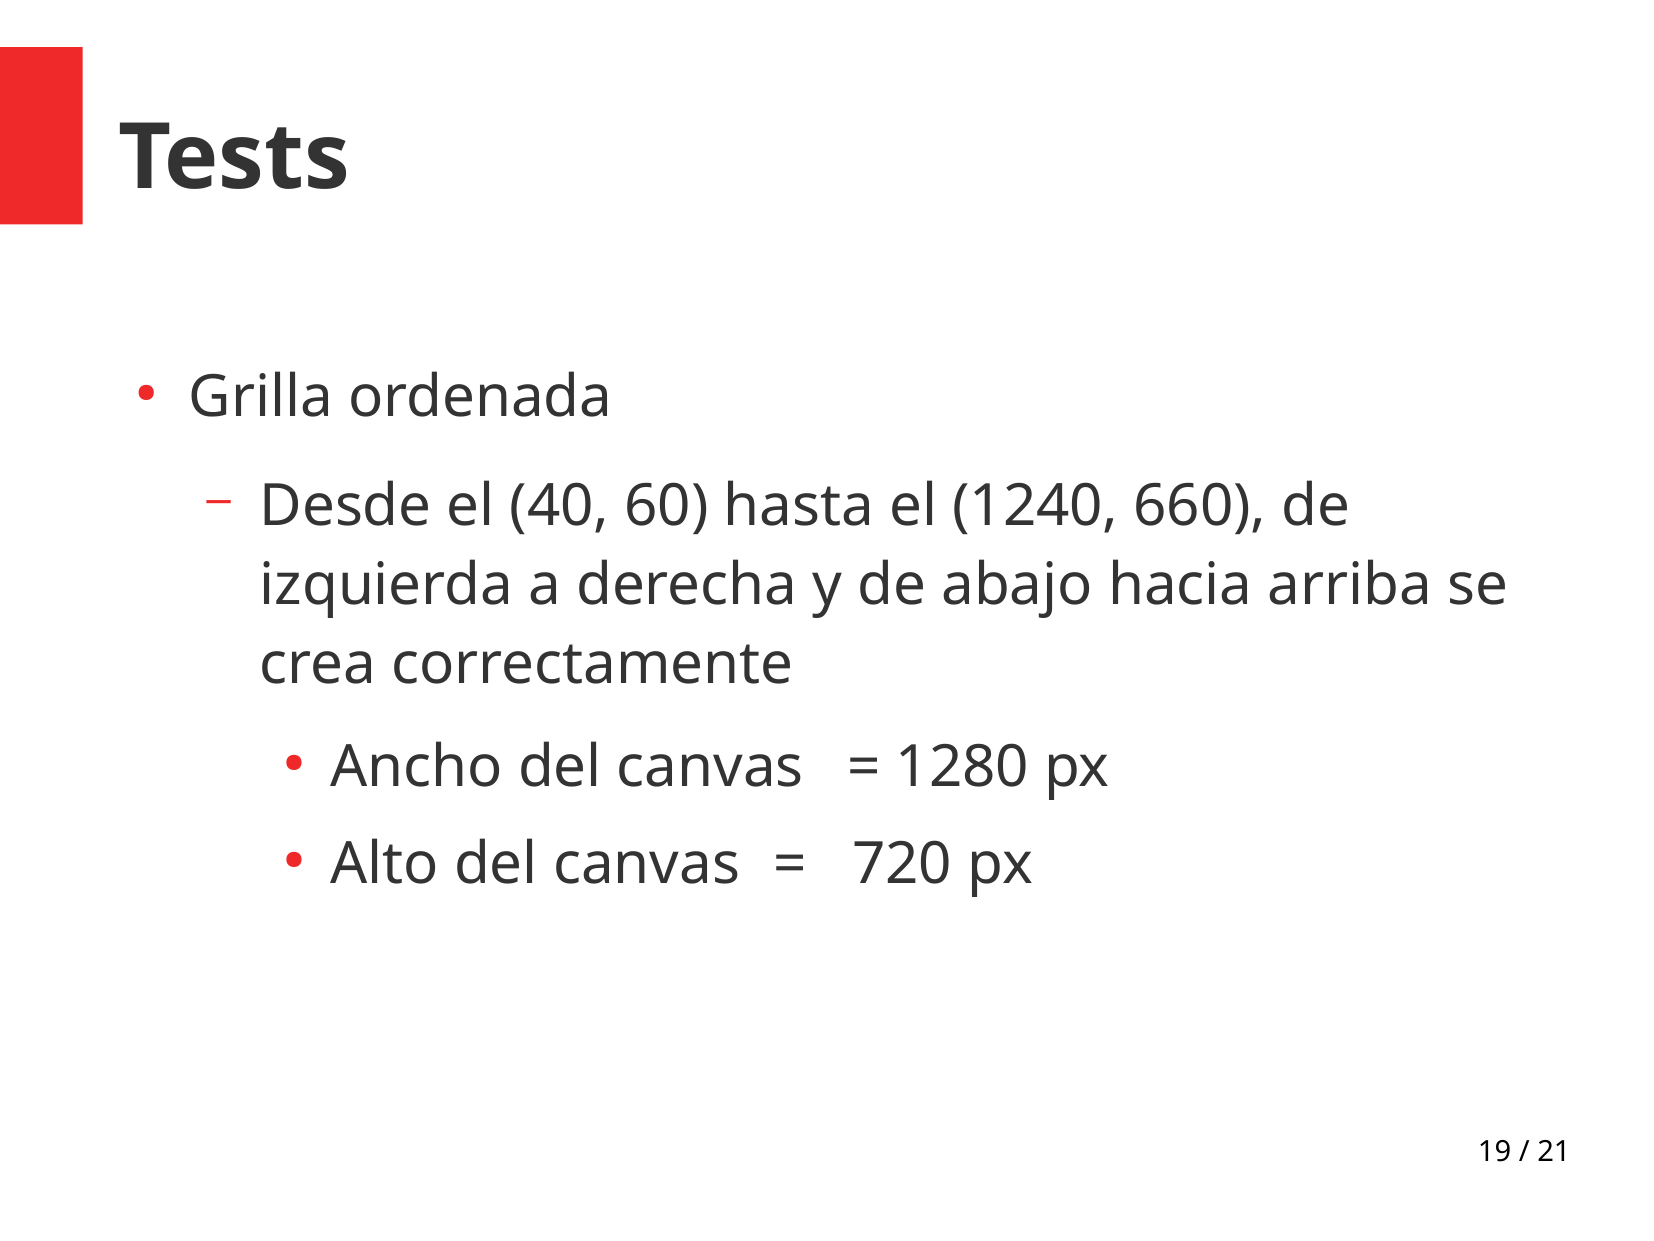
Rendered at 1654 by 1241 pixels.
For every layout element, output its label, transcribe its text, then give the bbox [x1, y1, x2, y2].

list Grilla ordenada Desde el (40, 60) hasta el (1240, 660), de izquierda a derecha y de abajo hacia arriba se crea correctamente Ancho del canvas = 1280 px Alto del canvas = 720 px [118, 354, 1536, 1074]
title Tests [118, 49, 1571, 257]
